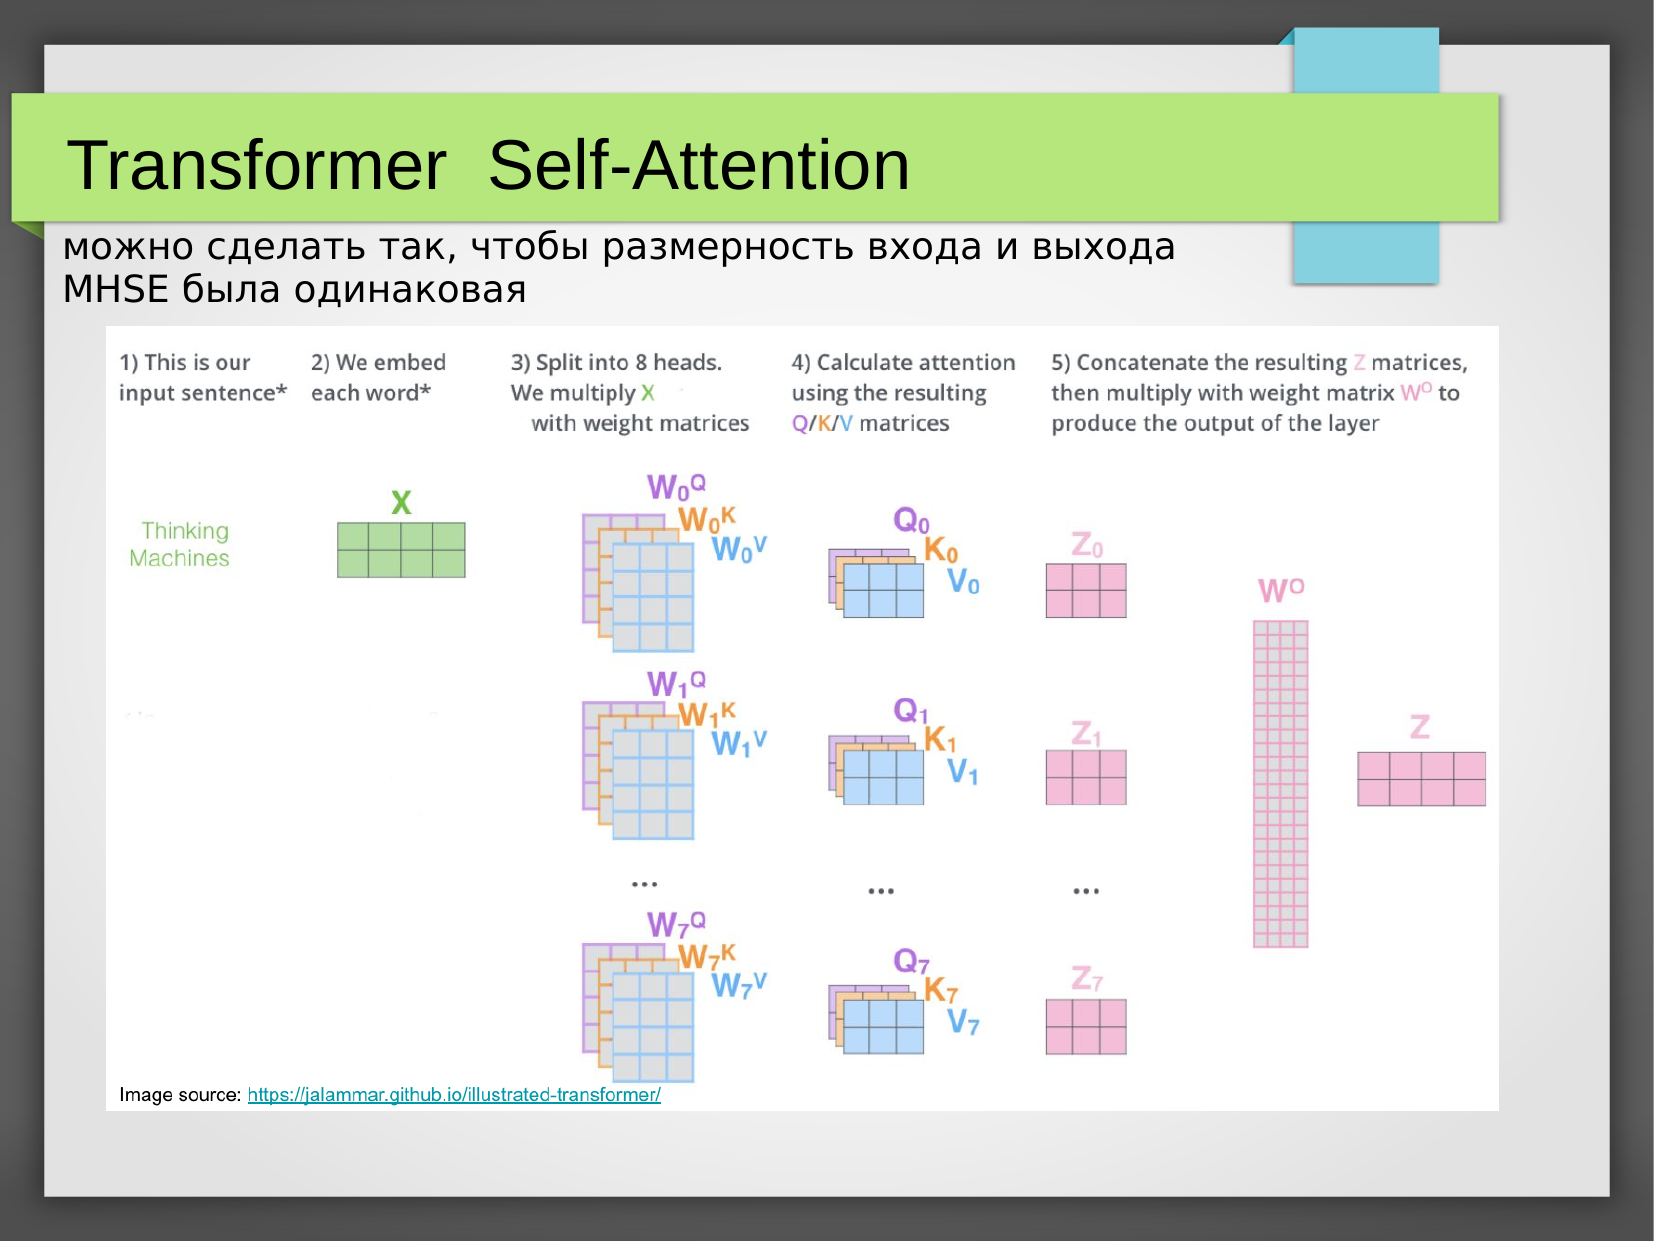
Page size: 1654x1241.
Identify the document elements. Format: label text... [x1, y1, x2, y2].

text_box можно сделать так, чтобы размерность входа и выхода MHSE была одинаковая [47, 216, 1205, 319]
title Transformer Self-Attention [46, 125, 1441, 206]
picture [0, 0, 1654, 1241]
